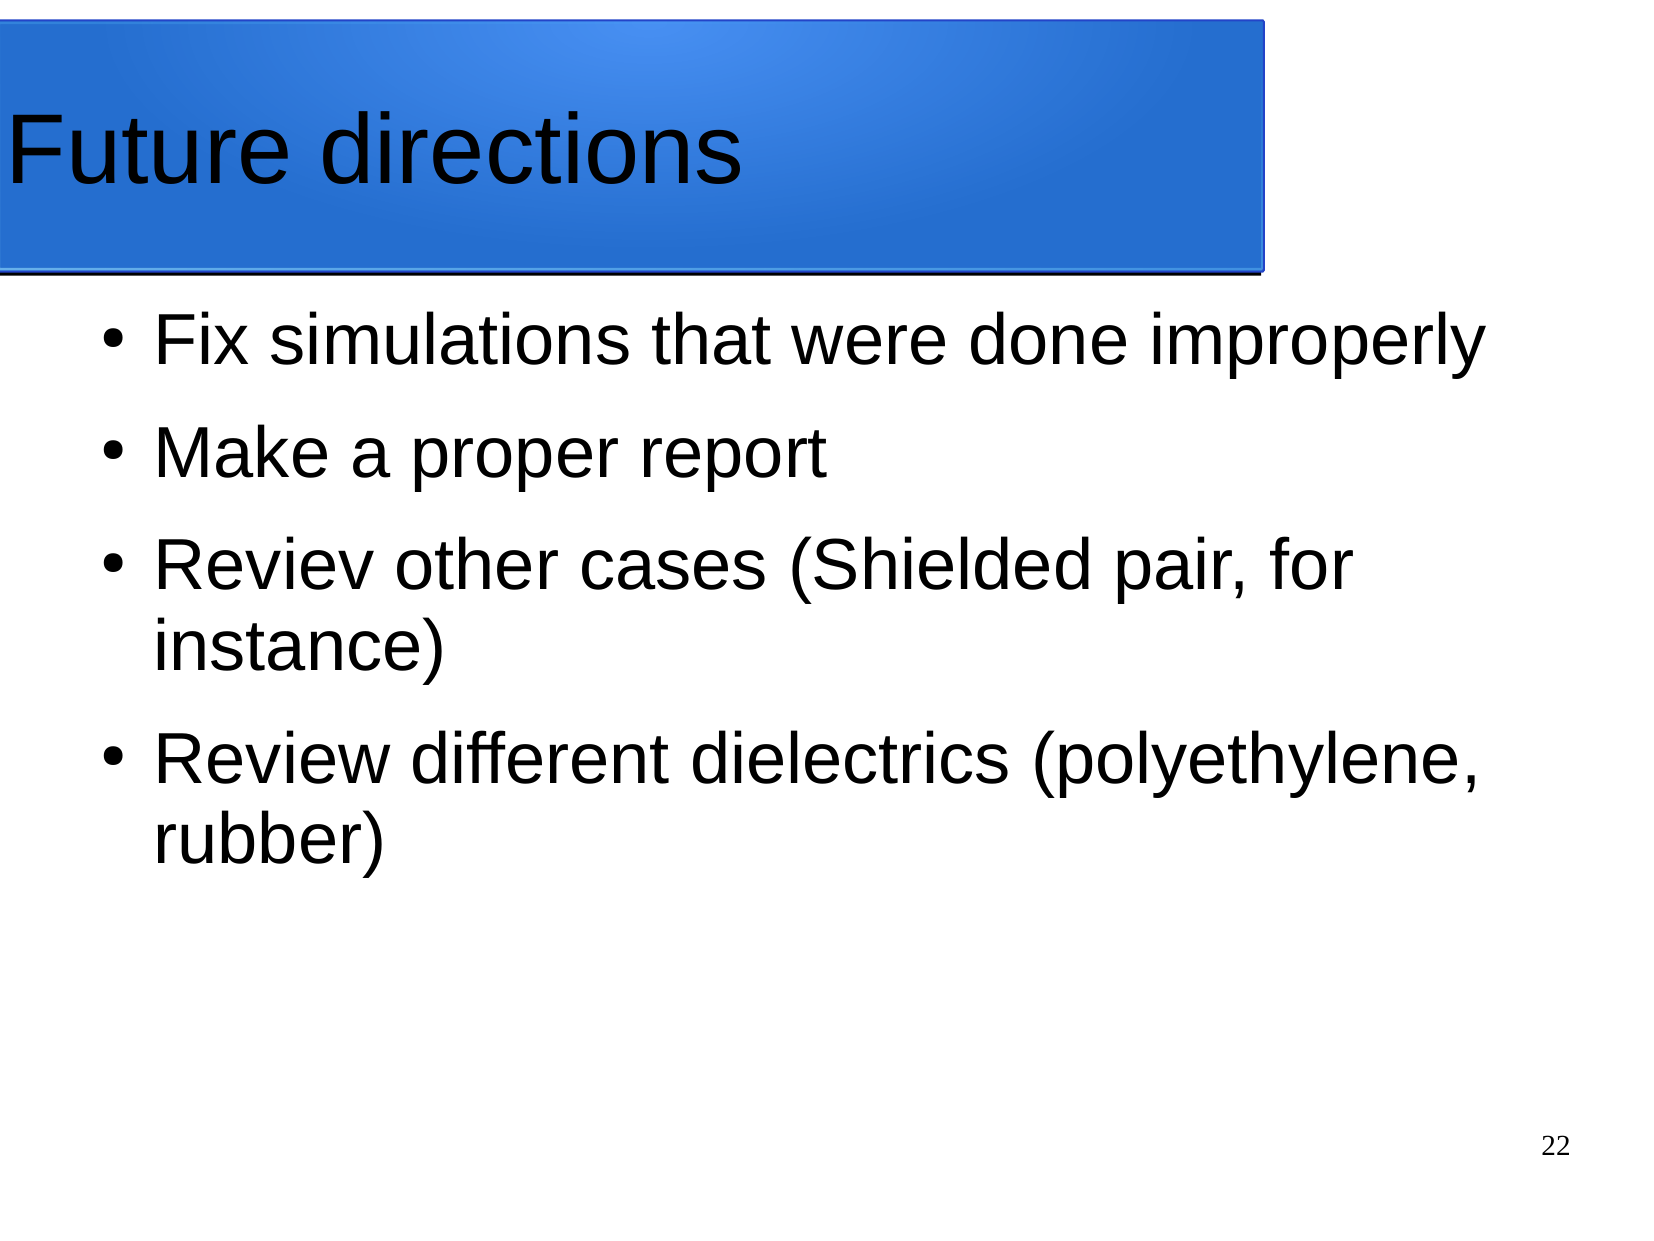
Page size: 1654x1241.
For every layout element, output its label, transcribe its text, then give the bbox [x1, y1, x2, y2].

list Fix simulations that were done improperly Make a proper report Reviev other cases (Shielded pair, for instance) Review different dielectrics (polyethylene, rubber) [82, 299, 1571, 1019]
title Future directions [5, 47, 1158, 252]
